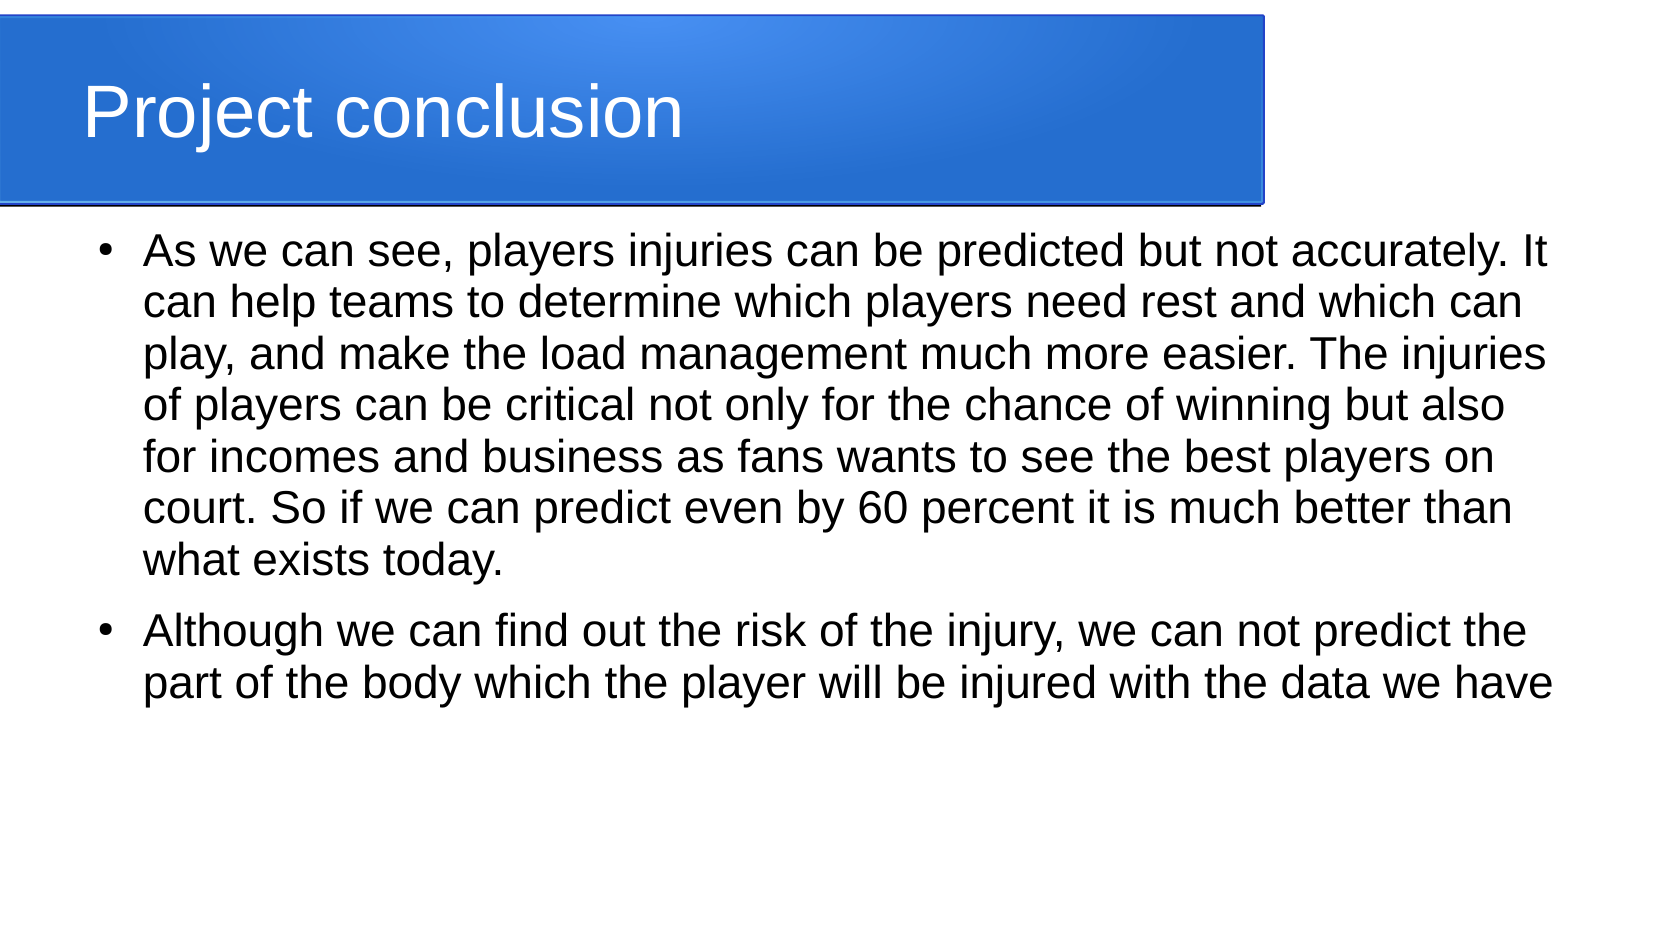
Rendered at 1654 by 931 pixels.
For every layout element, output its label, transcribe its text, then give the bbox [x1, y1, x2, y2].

title Project conclusion [82, 35, 1235, 189]
list As we can see, players injuries can be predicted but not accurately. It can help teams to determine which players need rest and which can play, and make the load management much more easier. The injuries of players can be critical not only for the chance of winning but also for incomes and business as fans wants to see the best players on court. So if we can predict even by 60 percent it is much better than what exists today. Although we can find out the risk of the injury, we can not predict the part of the body which the player will be injured with the data we have [82, 224, 1571, 764]
